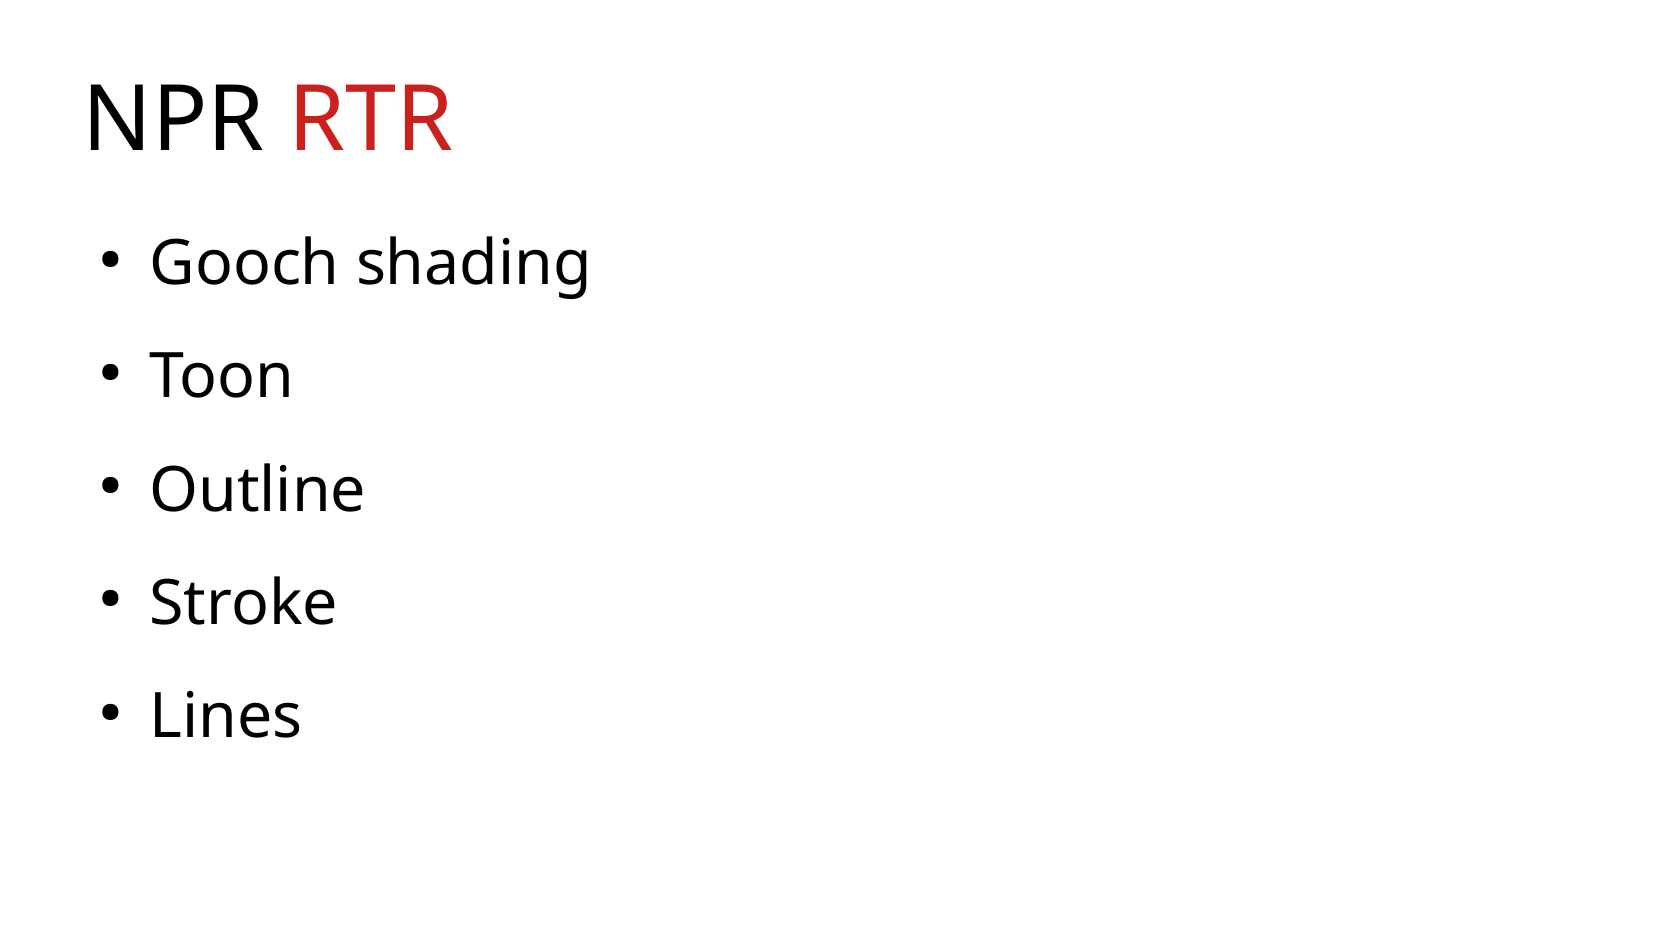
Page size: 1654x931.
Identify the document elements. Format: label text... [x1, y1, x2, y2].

title NPR RTR [82, 37, 1571, 193]
list Gooch shading Toon Outline Stroke Lines [82, 217, 1571, 758]
